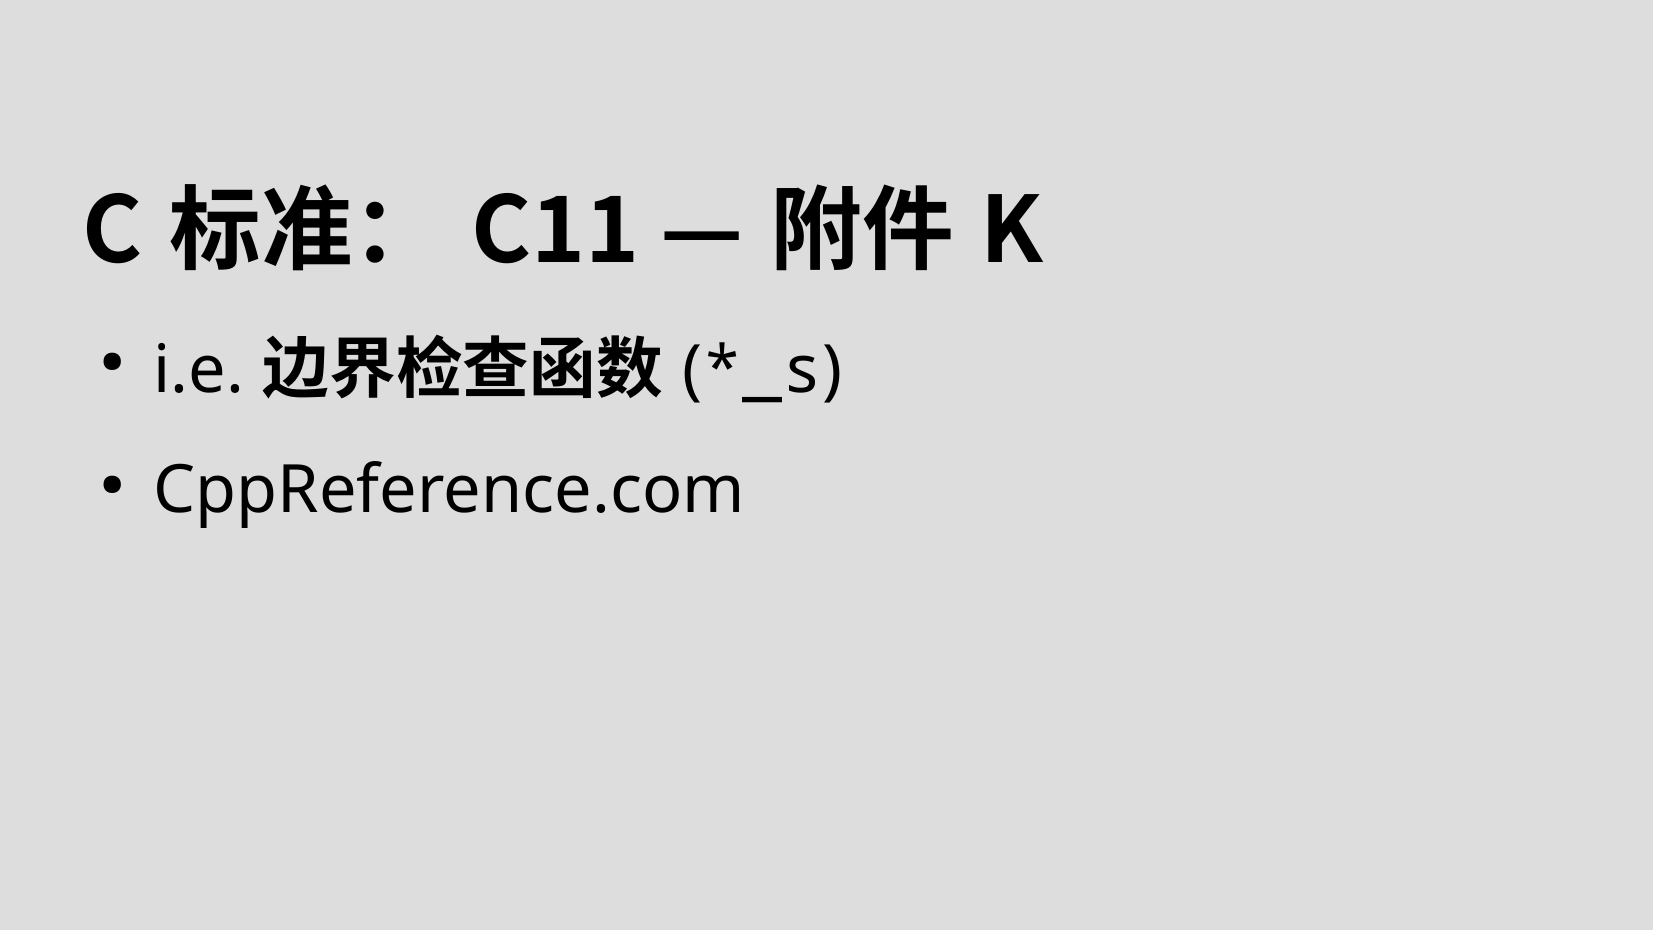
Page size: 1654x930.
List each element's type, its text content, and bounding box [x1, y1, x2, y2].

title C标准：C11 —附件K [82, 144, 1571, 301]
list i.e.边界检查函数(*_s) CppReference.com [82, 315, 1571, 855]
